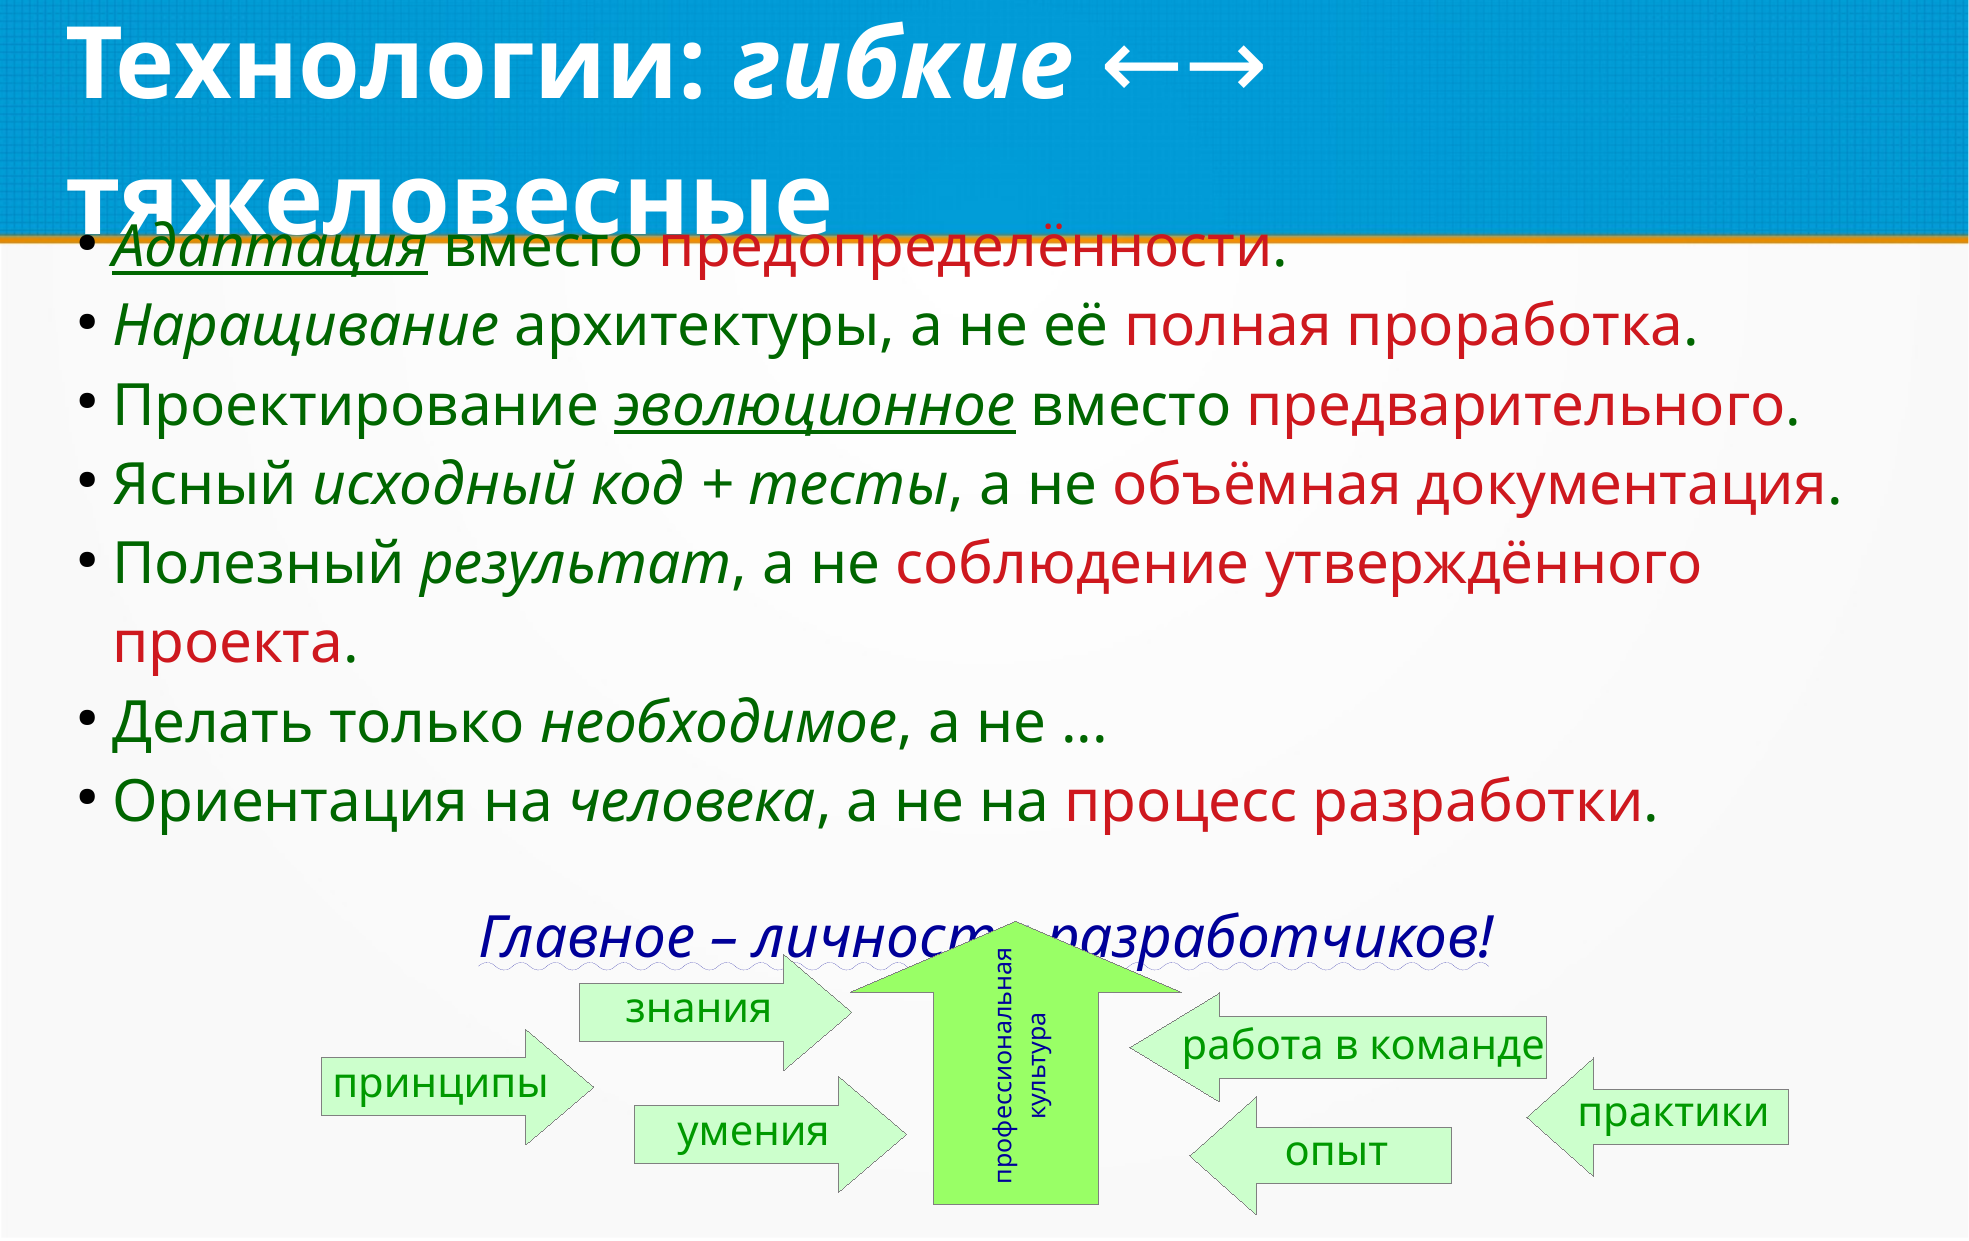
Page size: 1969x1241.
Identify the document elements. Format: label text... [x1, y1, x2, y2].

picture [237, 234, 264, 248]
text_box принципы [321, 1029, 594, 1145]
picture [1213, 932, 1229, 953]
picture [829, 930, 844, 942]
picture [575, 943, 590, 953]
text_box работа в команде [1129, 992, 1547, 1102]
picture [878, 238, 895, 248]
picture [1057, 234, 1158, 248]
text_box Адаптация вместо предопределённости. Наращивание архитектуры, а не её полная проработка. Проектирование эволюционное вместо предварительного. Ясный исходный код + тесты, а не объёмная документация. Полезный результат, а не соблюдение утверждённого проекта. Делать только необходимое, а не ... Ориентация на человека, а не на процесс разработки. Главное – личности разработчиков! [70, 248, 1902, 930]
picture [862, 930, 878, 939]
picture [609, 930, 625, 939]
picture [597, 233, 622, 248]
picture [675, 930, 688, 939]
picture [818, 233, 884, 248]
text_box [1072, 945, 1182, 1205]
picture [617, 238, 635, 248]
picture [255, 238, 268, 248]
picture [304, 238, 319, 248]
picture [913, 238, 929, 247]
picture [806, 238, 824, 248]
text_box умения [634, 1076, 907, 1193]
picture [629, 234, 711, 248]
picture [718, 233, 744, 248]
picture [138, 234, 170, 248]
picture [1330, 930, 1345, 942]
picture [316, 234, 326, 239]
picture [891, 234, 918, 248]
picture [641, 930, 658, 953]
picture [1087, 930, 1103, 953]
picture [739, 238, 755, 247]
picture [750, 233, 808, 248]
picture [542, 930, 558, 953]
text_box [850, 942, 965, 1205]
picture [1016, 239, 1027, 248]
picture [1245, 930, 1262, 953]
picture [153, 240, 169, 248]
picture [1153, 238, 1171, 248]
picture [543, 233, 568, 248]
picture [174, 234, 192, 248]
picture [1361, 930, 1379, 953]
picture [273, 239, 287, 248]
picture [1075, 930, 1087, 949]
picture [991, 234, 1051, 248]
picture [980, 238, 996, 247]
picture [1147, 930, 1164, 953]
picture [1165, 234, 1194, 248]
text_box практики [1526, 1057, 1789, 1177]
picture [952, 239, 960, 248]
picture [1180, 930, 1196, 953]
text_box профессиональная культура [965, 888, 1072, 1241]
picture [222, 239, 236, 248]
picture [668, 239, 684, 248]
picture [1072, 233, 1969, 1241]
picture [186, 238, 201, 248]
picture [268, 234, 282, 241]
picture [842, 239, 858, 248]
picture [894, 930, 911, 953]
picture [576, 930, 592, 939]
picture [424, 232, 534, 248]
picture [924, 234, 985, 248]
picture [1455, 943, 1470, 953]
picture [778, 239, 786, 248]
picture [0, 233, 965, 1241]
picture [198, 234, 230, 248]
picture [324, 233, 413, 248]
picture [1422, 930, 1439, 953]
text_box опыт [1189, 1096, 1452, 1215]
picture [1046, 238, 1062, 247]
picture [529, 238, 545, 247]
picture [705, 238, 722, 248]
picture [287, 233, 313, 248]
picture [562, 233, 595, 248]
picture [124, 234, 135, 248]
picture [453, 239, 468, 248]
picture [1102, 930, 1145, 968]
picture [927, 930, 953, 953]
picture [793, 930, 811, 953]
picture [1397, 930, 1407, 940]
picture [407, 239, 420, 248]
picture [955, 930, 965, 946]
text_box знания [579, 954, 852, 1071]
picture [1456, 930, 1472, 939]
text_box Технологии: гибкие ←→ тяжеловесные [59, 55, 1902, 200]
